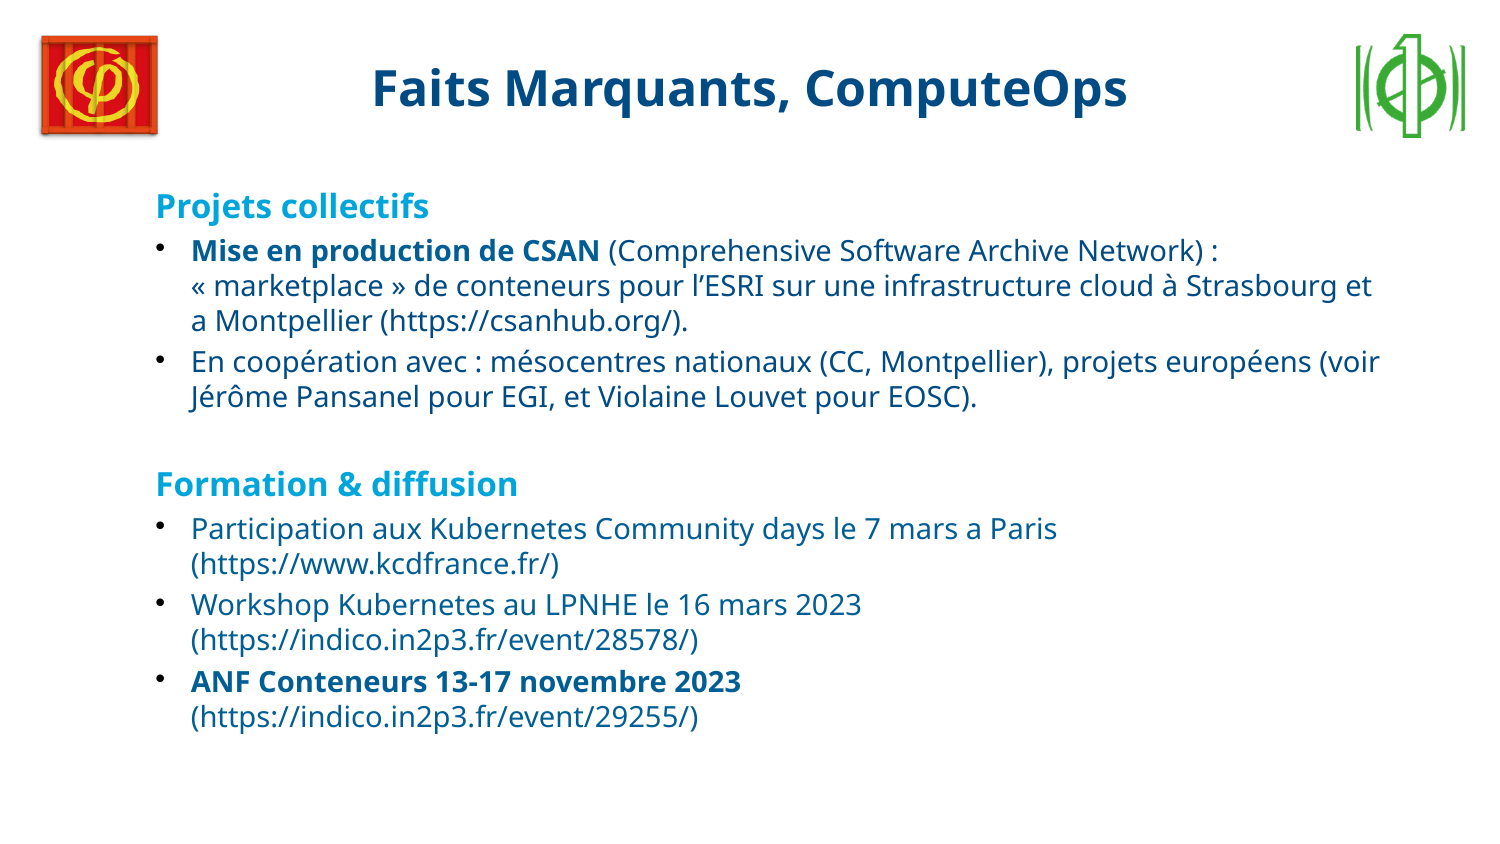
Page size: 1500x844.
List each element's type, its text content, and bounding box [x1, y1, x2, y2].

picture [1356, 34, 1465, 138]
text_box Faits Marquants, ComputeOps [170, 35, 1356, 138]
picture [30, 20, 170, 149]
text_box Projets collectifs Mise en production de CSAN (Comprehensive Software Archive Network) : « marketplace » de conteneurs pour l’ESRI sur une infrastructure cloud à Strasbourg et a Montpellier (https://csanhub.org/). En coopération avec : mésocentres nationaux (CC, Montpellier), projets européens (voir Jérôme Pansanel pour EGI, et Violaine Louvet pour EOSC). Formation & diffusion Participation aux Kubernetes Community days le 7 mars a Paris (https://www.kcdfrance.fr/) Workshop Kubernetes au LPNHE le 16 mars 2023 (https://indico.in2p3.fr/event/28578/) ANF Conteneurs 13-17 novembre 2023 (https://indico.in2p3.fr/event/29255/) [140, 178, 1406, 808]
